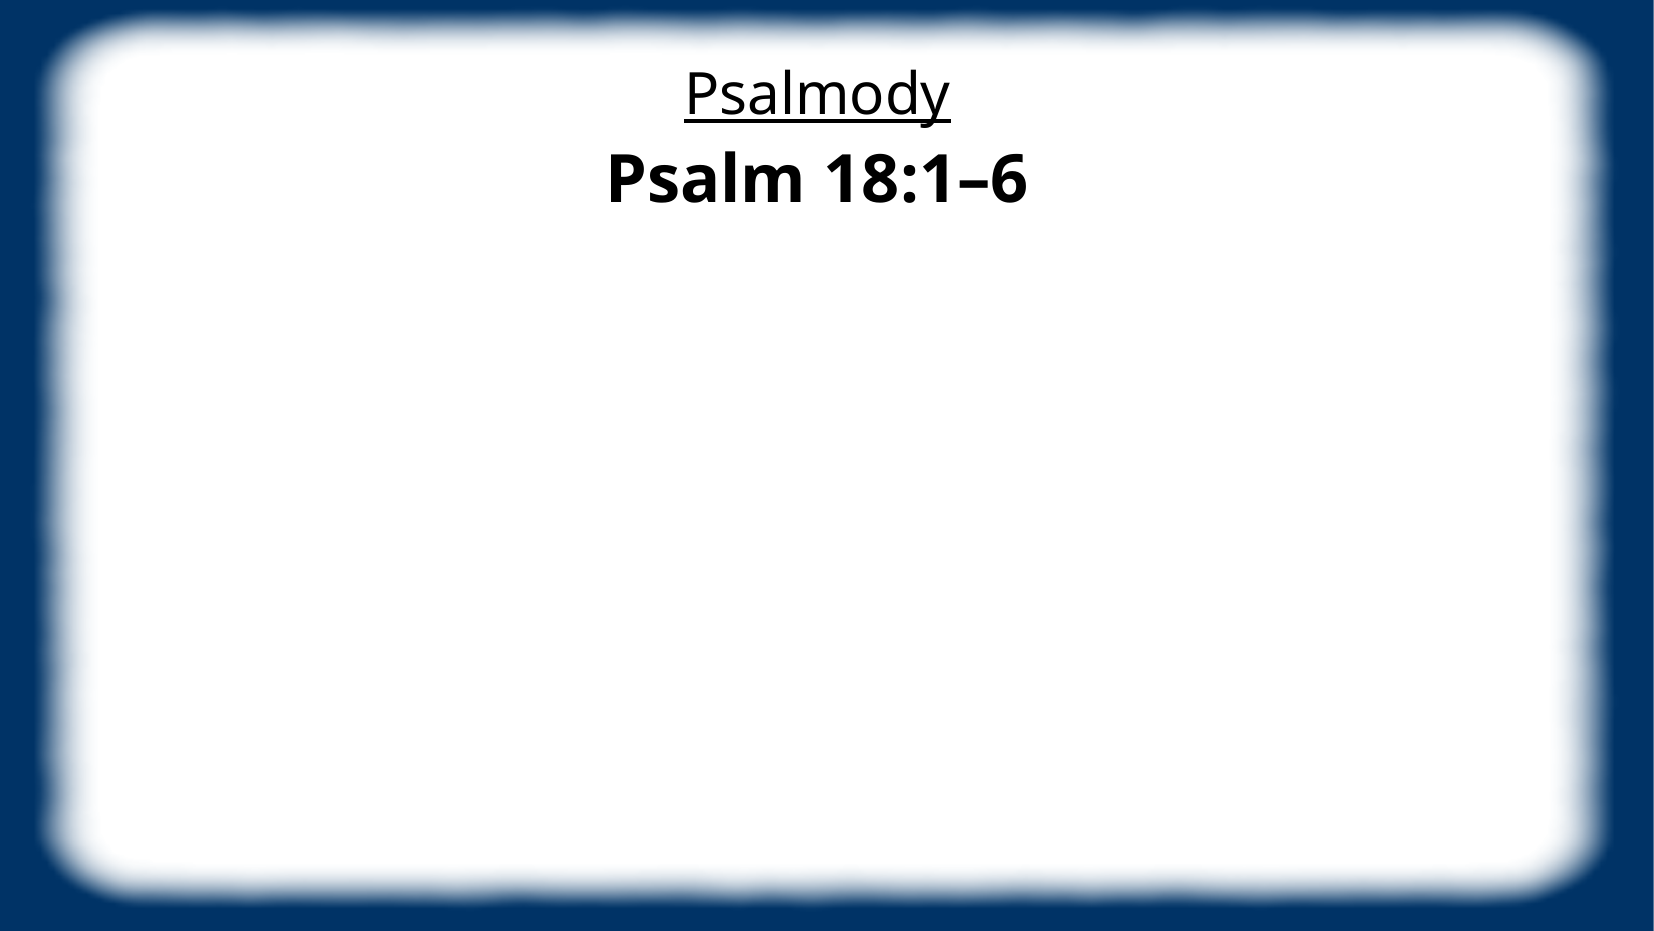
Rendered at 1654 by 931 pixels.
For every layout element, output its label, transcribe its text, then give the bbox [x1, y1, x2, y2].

text_box Psalmody Psalm 18:1–6 [90, 45, 1546, 226]
picture [0, 0, 1654, 931]
